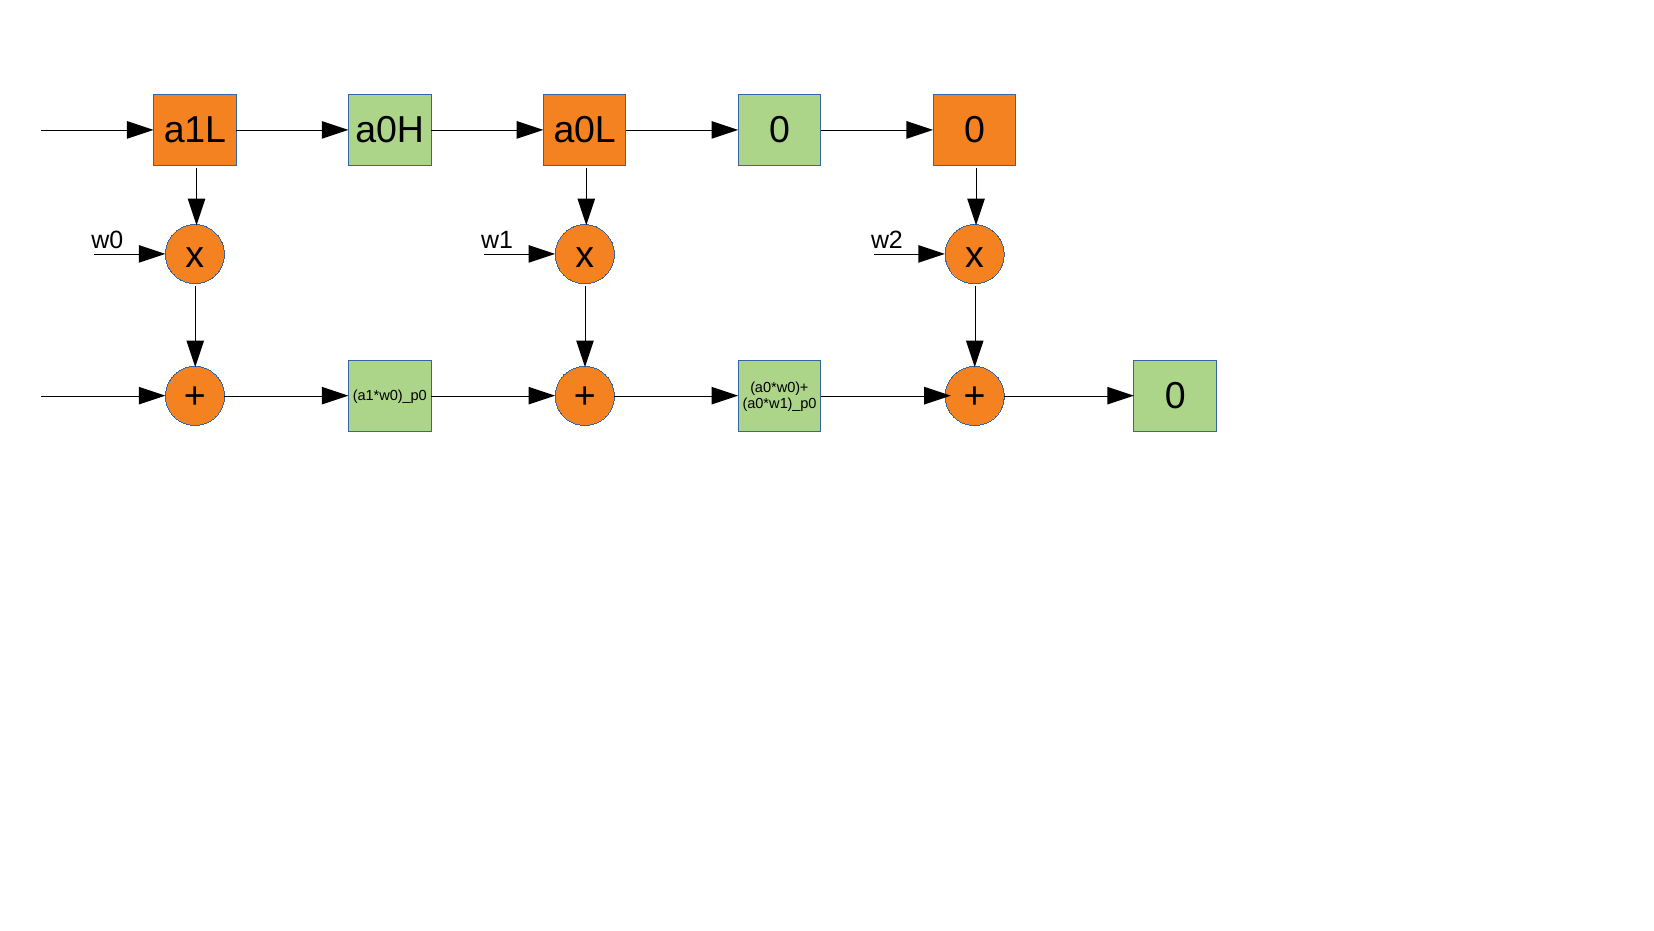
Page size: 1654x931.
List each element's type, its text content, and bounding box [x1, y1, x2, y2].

text_box + [945, 366, 1005, 426]
text_box a1L [153, 94, 237, 166]
text_box (a0*w0)+ (a0*w1)_p0 [738, 360, 821, 432]
text_box (a1*w0)_p0 [348, 360, 432, 432]
text_box x [165, 224, 225, 284]
text_box a0L [543, 94, 626, 166]
text_box 0 [738, 94, 821, 166]
text_box a0H [348, 94, 432, 166]
text_box x [945, 224, 1005, 284]
text_box + [555, 366, 615, 426]
text_box x [555, 224, 615, 284]
text_box w2 [856, 218, 918, 262]
text_box w0 [76, 218, 139, 262]
text_box 0 [1133, 360, 1217, 432]
text_box 0 [933, 94, 1016, 166]
text_box + [165, 366, 225, 426]
text_box w1 [466, 218, 529, 262]
